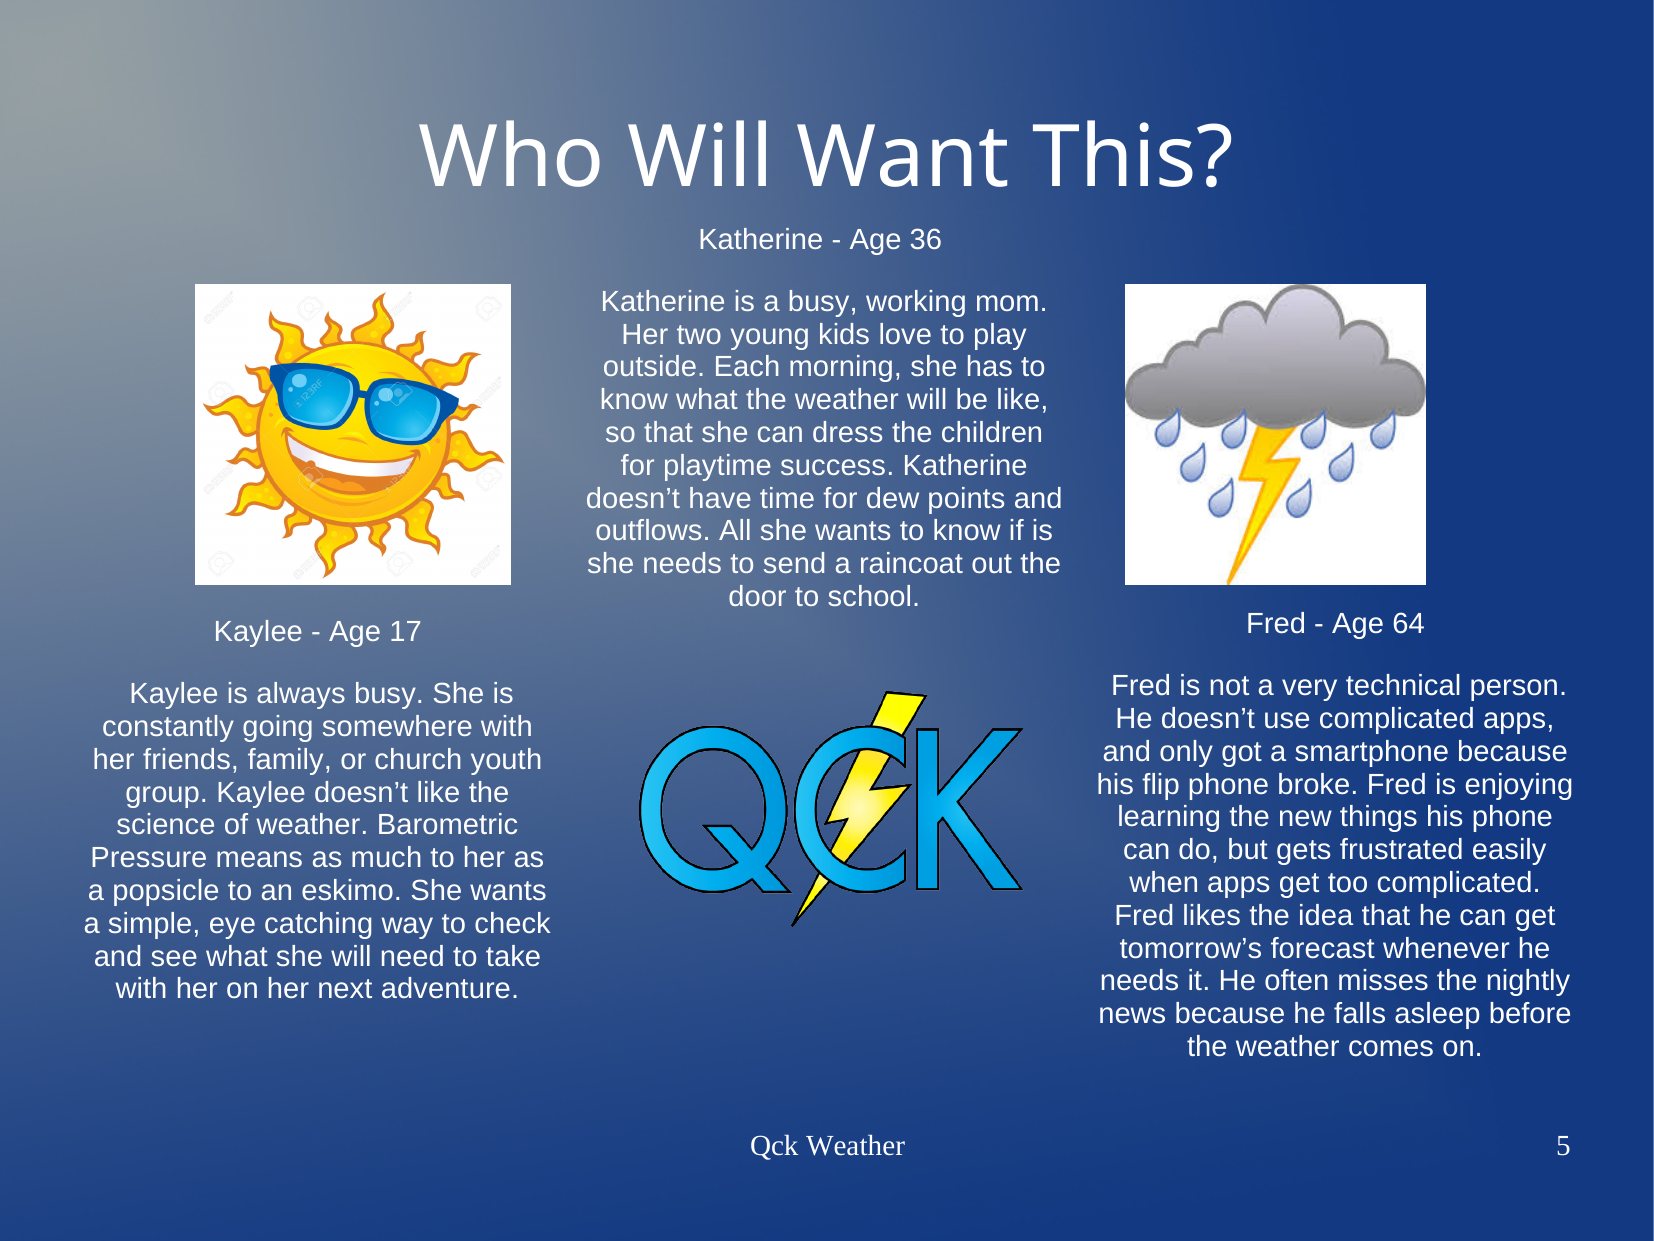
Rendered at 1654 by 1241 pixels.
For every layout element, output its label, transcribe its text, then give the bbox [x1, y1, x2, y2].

list Fred - Age 64 Fred is not a very technical person. He doesn’t use complicated apps, and only got a smartphone because his flip phone broke. Fred is enjoying learning the new things his phone can do, but gets frustrated easily when apps get too complicated. Fred likes the idea that he can get tomorrow’s forecast whenever he needs it. He often misses the nightly news because he falls asleep before the weather comes on. [1095, 607, 1576, 1126]
picture [0, 0, 1654, 1241]
list Kaylee - Age 17 Kaylee is always busy. She is constantly going somewhere with her friends, family, or church youth group. Kaylee doesn’t like the science of weather. Barometric Pressure means as much to her as a popsicle to an eskimo. She wants a simple, eye catching way to check and see what she will need to take with her on her next adventure. [78, 615, 558, 1068]
list Katherine - Age 36 Katherine is a busy, working mom. Her two young kids love to play outside. Each morning, she has to know what the weather will be like, so that she can dress the children for playtime success. Katherine doesn’t have time for dew points and outflows. All she wants to know if is she needs to send a raincoat out the door to school. [585, 222, 1065, 676]
title Who Will Want This? [82, 49, 1571, 257]
